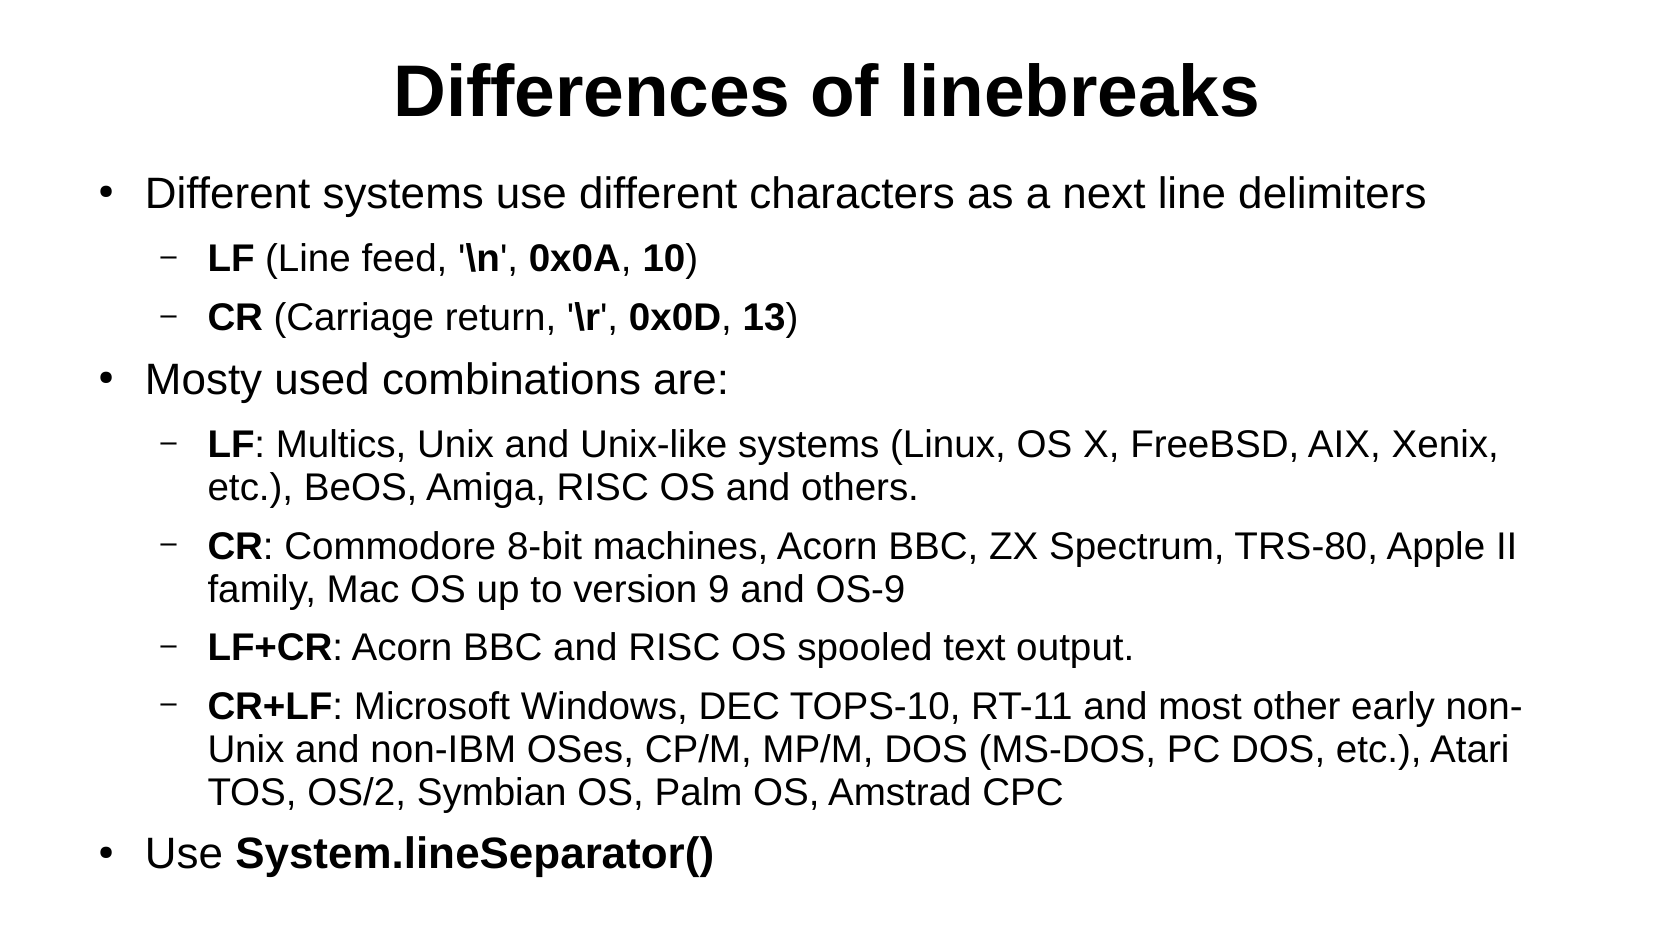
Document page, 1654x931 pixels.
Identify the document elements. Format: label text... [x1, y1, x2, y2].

list Different systems use different characters as a next line delimiters LF (Line feed, '\n', 0x0A, 10) CR (Carriage return, '\r', 0x0D, 13) Mosty used combinations are: LF: Multics, Unix and Unix-like systems (Linux, OS X, FreeBSD, AIX, Xenix, etc.), BeOS, Amiga, RISC OS and others. CR: Commodore 8-bit machines, Acorn BBC, ZX Spectrum, TRS-80, Apple II family, Mac OS up to version 9 and OS-9 LF+CR: Acorn BBC and RISC OS spooled text output. CR+LF: Microsoft Windows, DEC TOPS-10, RT-11 and most other early non-Unix and non-IBM OSes, CP/M, MP/M, DOS (MS-DOS, PC DOS, etc.), Atari TOS, OS/2, Symbian OS, Palm OS, Amstrad CPC Use System.lineSeparator() [82, 168, 1538, 889]
title Differences of linebreaks [82, 37, 1571, 147]
